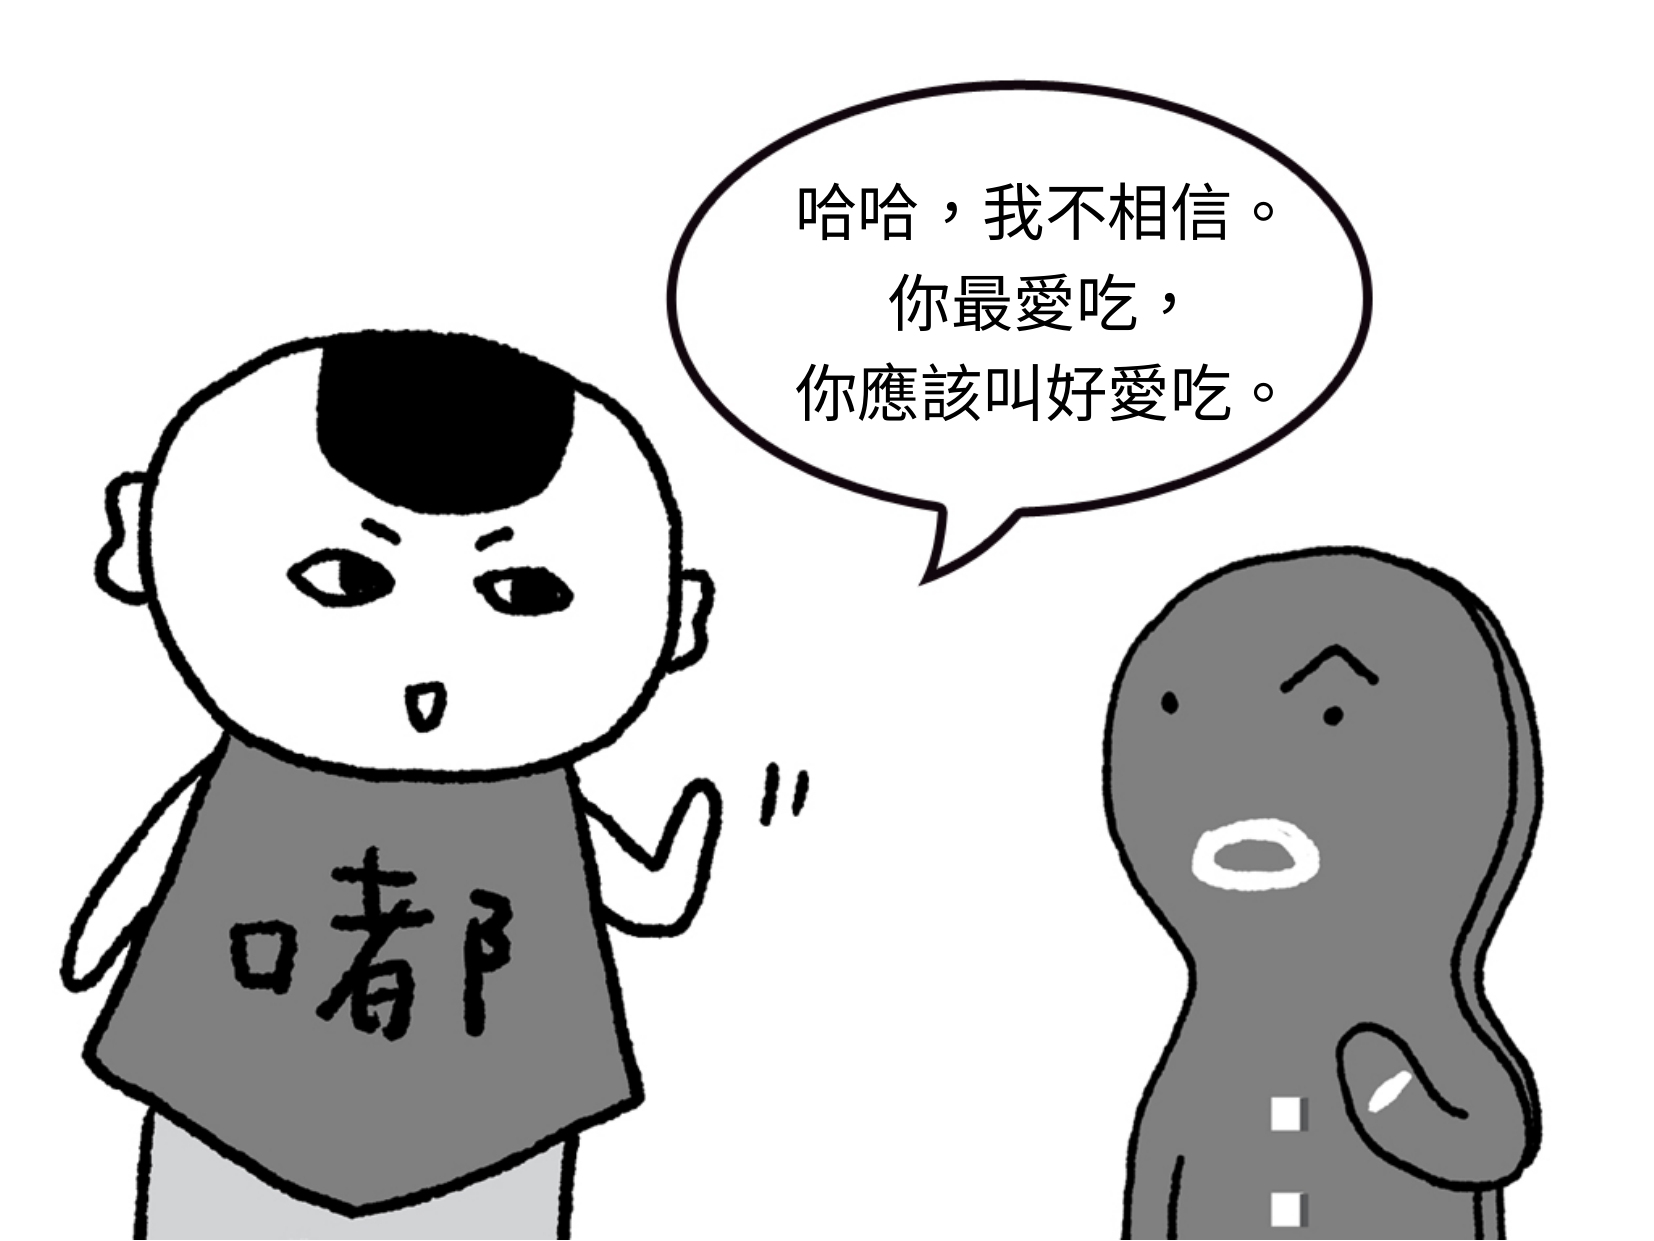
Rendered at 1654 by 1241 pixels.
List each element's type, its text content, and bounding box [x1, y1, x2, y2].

picture [0, 0, 1654, 1241]
title 哈哈，我不相信。 你最愛吃， 你應該叫好愛吃。 [685, 166, 1406, 432]
